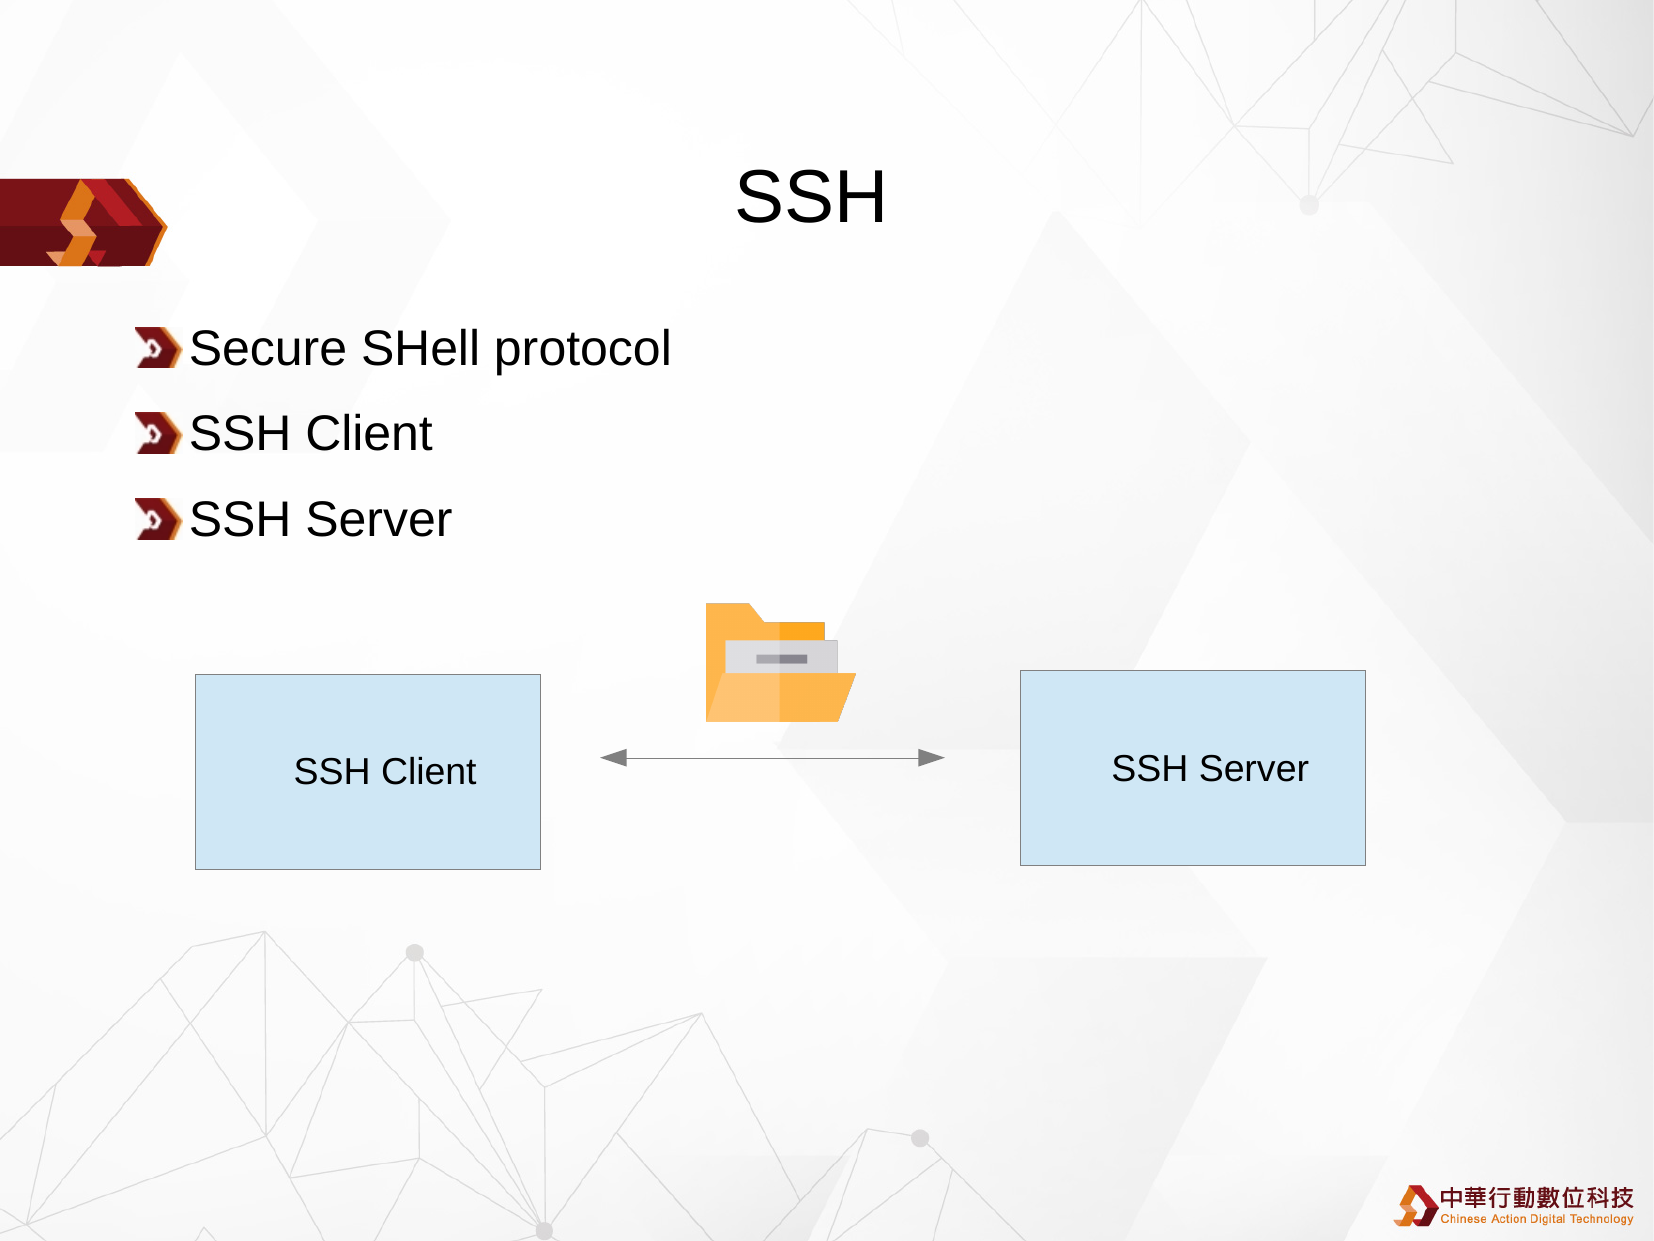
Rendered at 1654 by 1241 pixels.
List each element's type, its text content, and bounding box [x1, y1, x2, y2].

text_box SSH Server [1020, 670, 1366, 866]
text_box SSH Client [195, 674, 541, 870]
title SSH [118, 112, 1506, 281]
picture [0, 0, 1654, 1241]
list Secure SHell protocol SSH Client SSH Server [118, 319, 1571, 1040]
